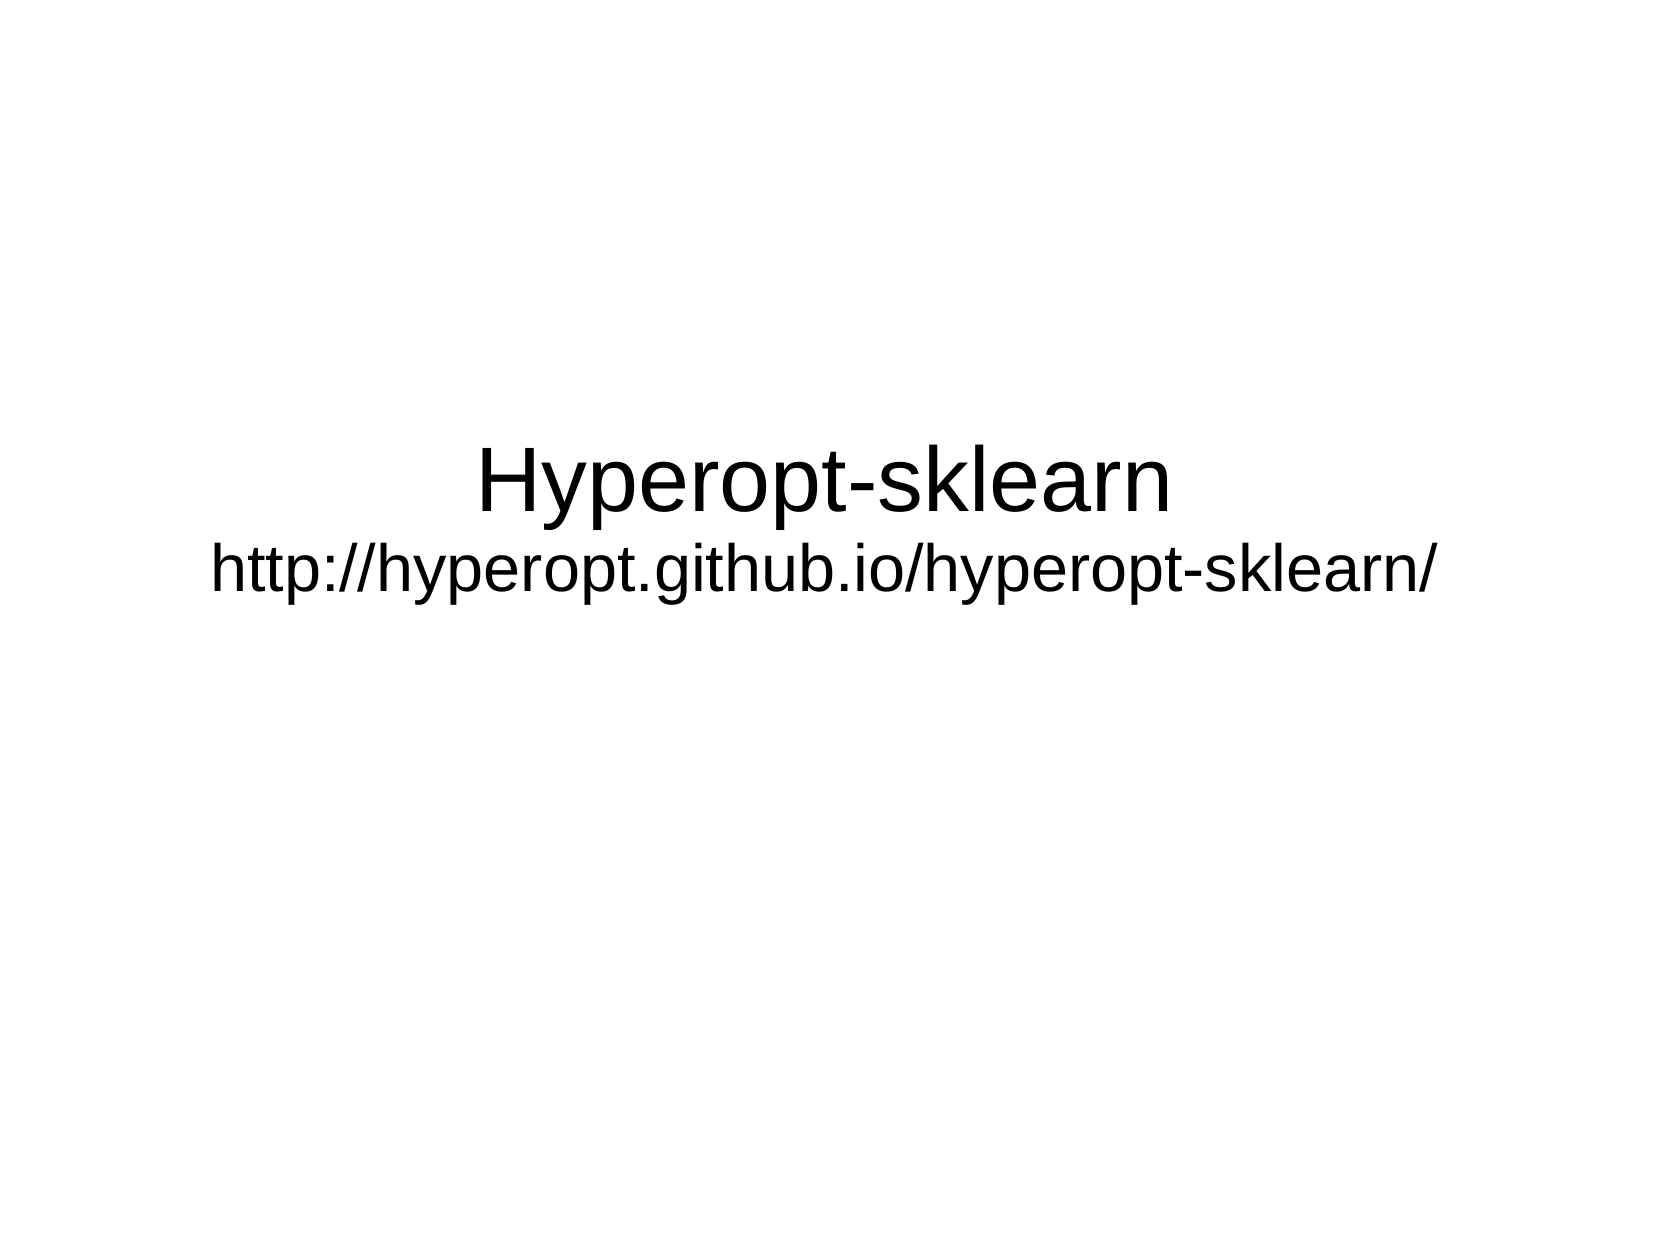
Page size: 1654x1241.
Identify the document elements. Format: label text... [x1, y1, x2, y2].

title Hyperopt-sklearn http://hyperopt.github.io/hyperopt-sklearn/ [80, 413, 1569, 621]
